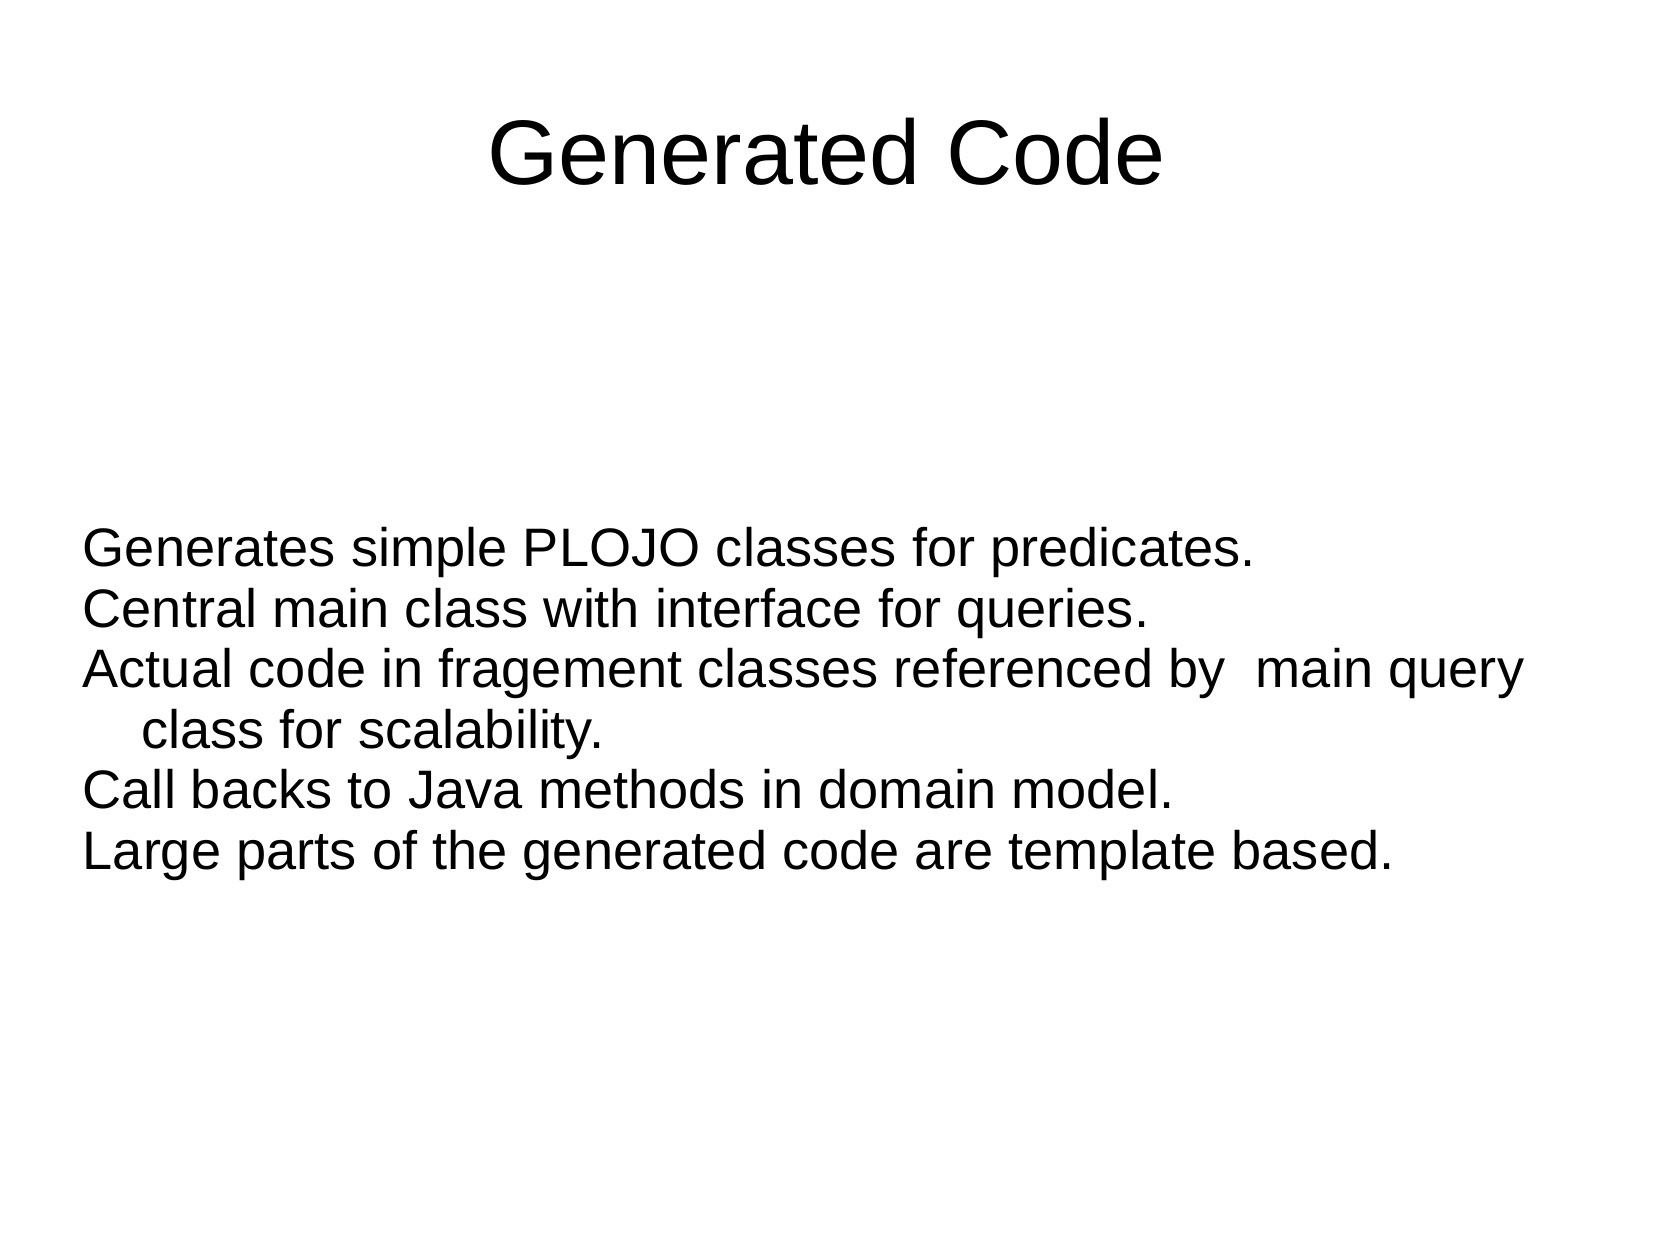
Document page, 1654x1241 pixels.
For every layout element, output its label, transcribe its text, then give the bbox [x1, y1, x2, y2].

subtitle Generates simple PLOJO classes for predicates. Central main class with interface for queries. Actual code in fragement classes referenced by main query class for scalability. Call backs to Java methods in domain model. Large parts of the generated code are template based. [82, 297, 1571, 1102]
title Generated Code [82, 56, 1571, 250]
